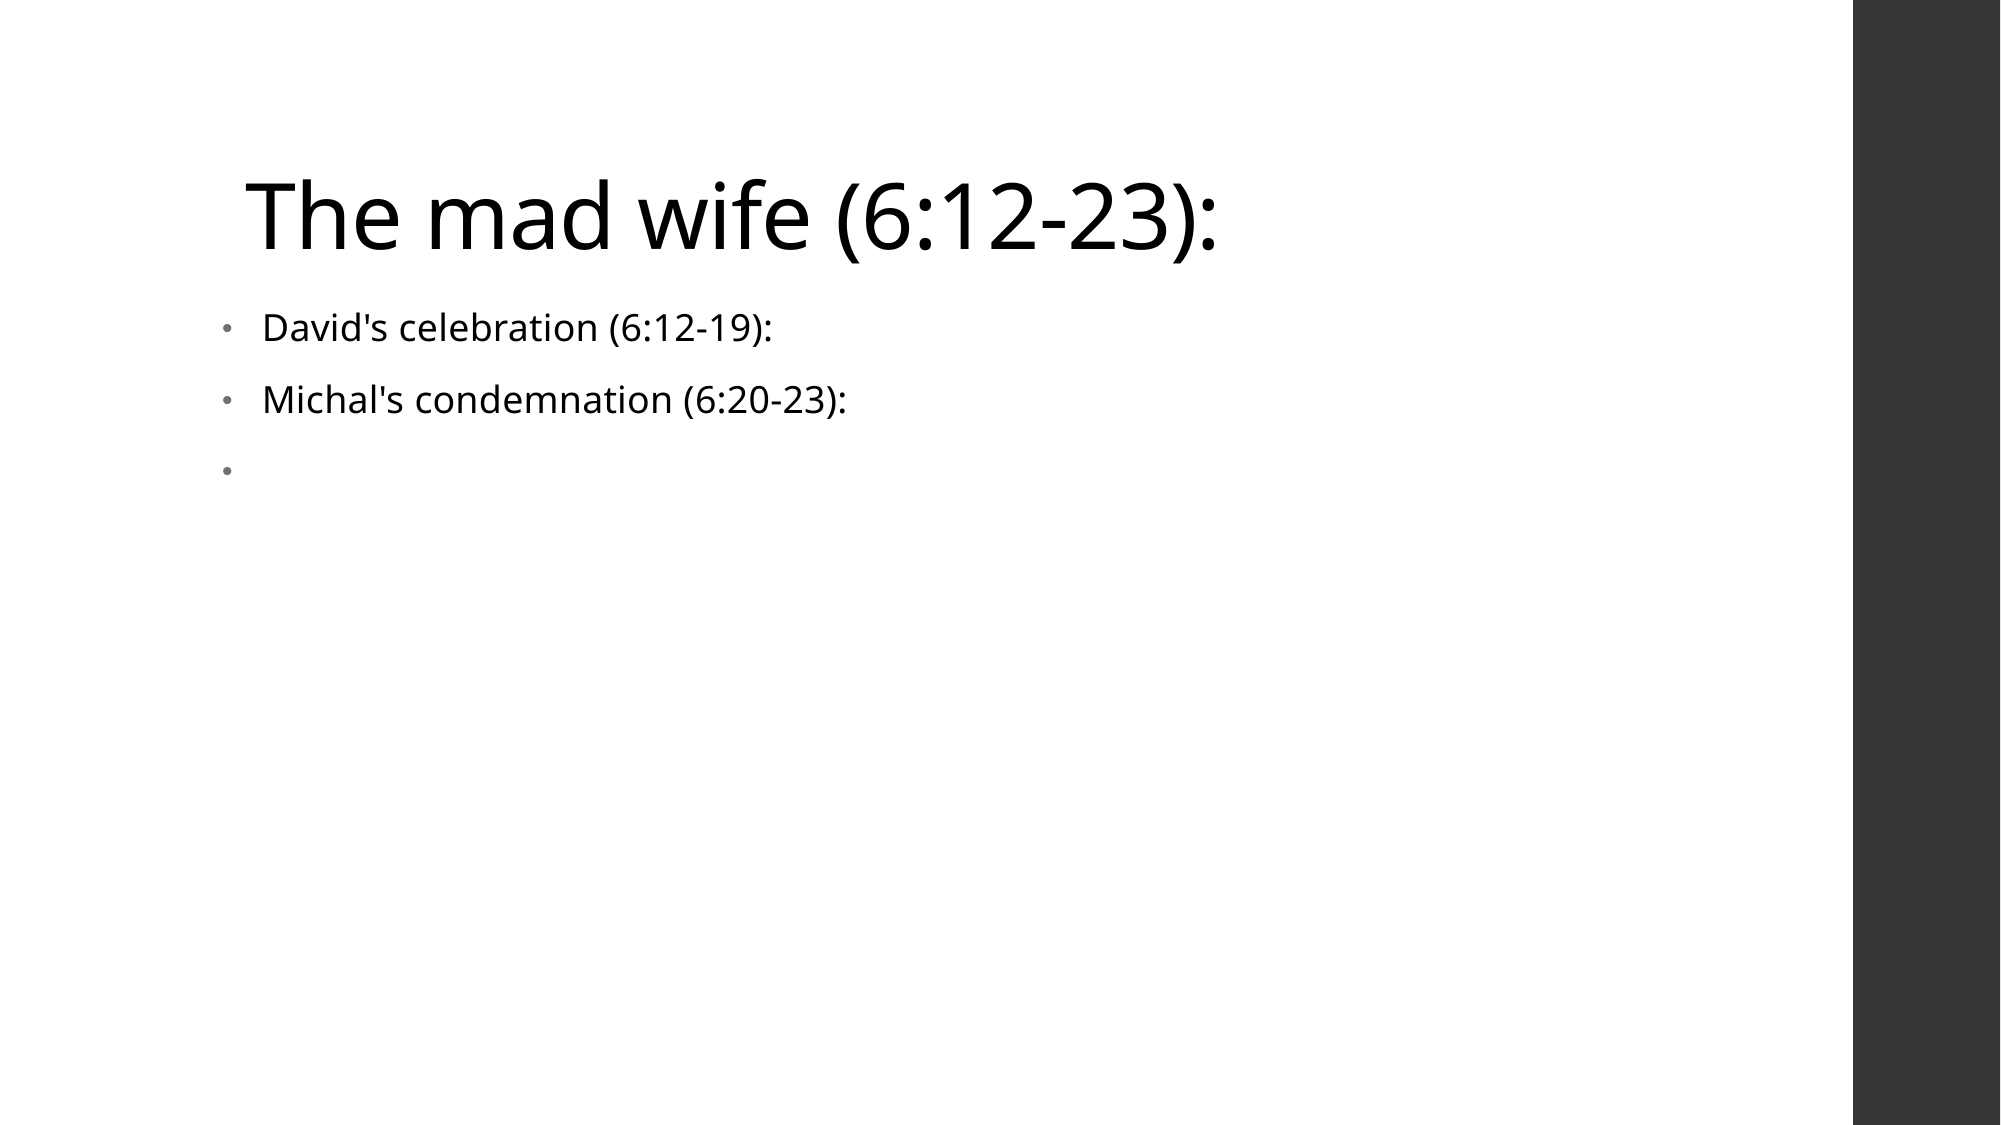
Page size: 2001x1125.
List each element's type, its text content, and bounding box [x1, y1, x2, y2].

title The mad wife (6:12-23): [206, 60, 1797, 278]
list David's celebration (6:12-19): Michal's condemnation (6:20-23): [206, 299, 1617, 1014]
